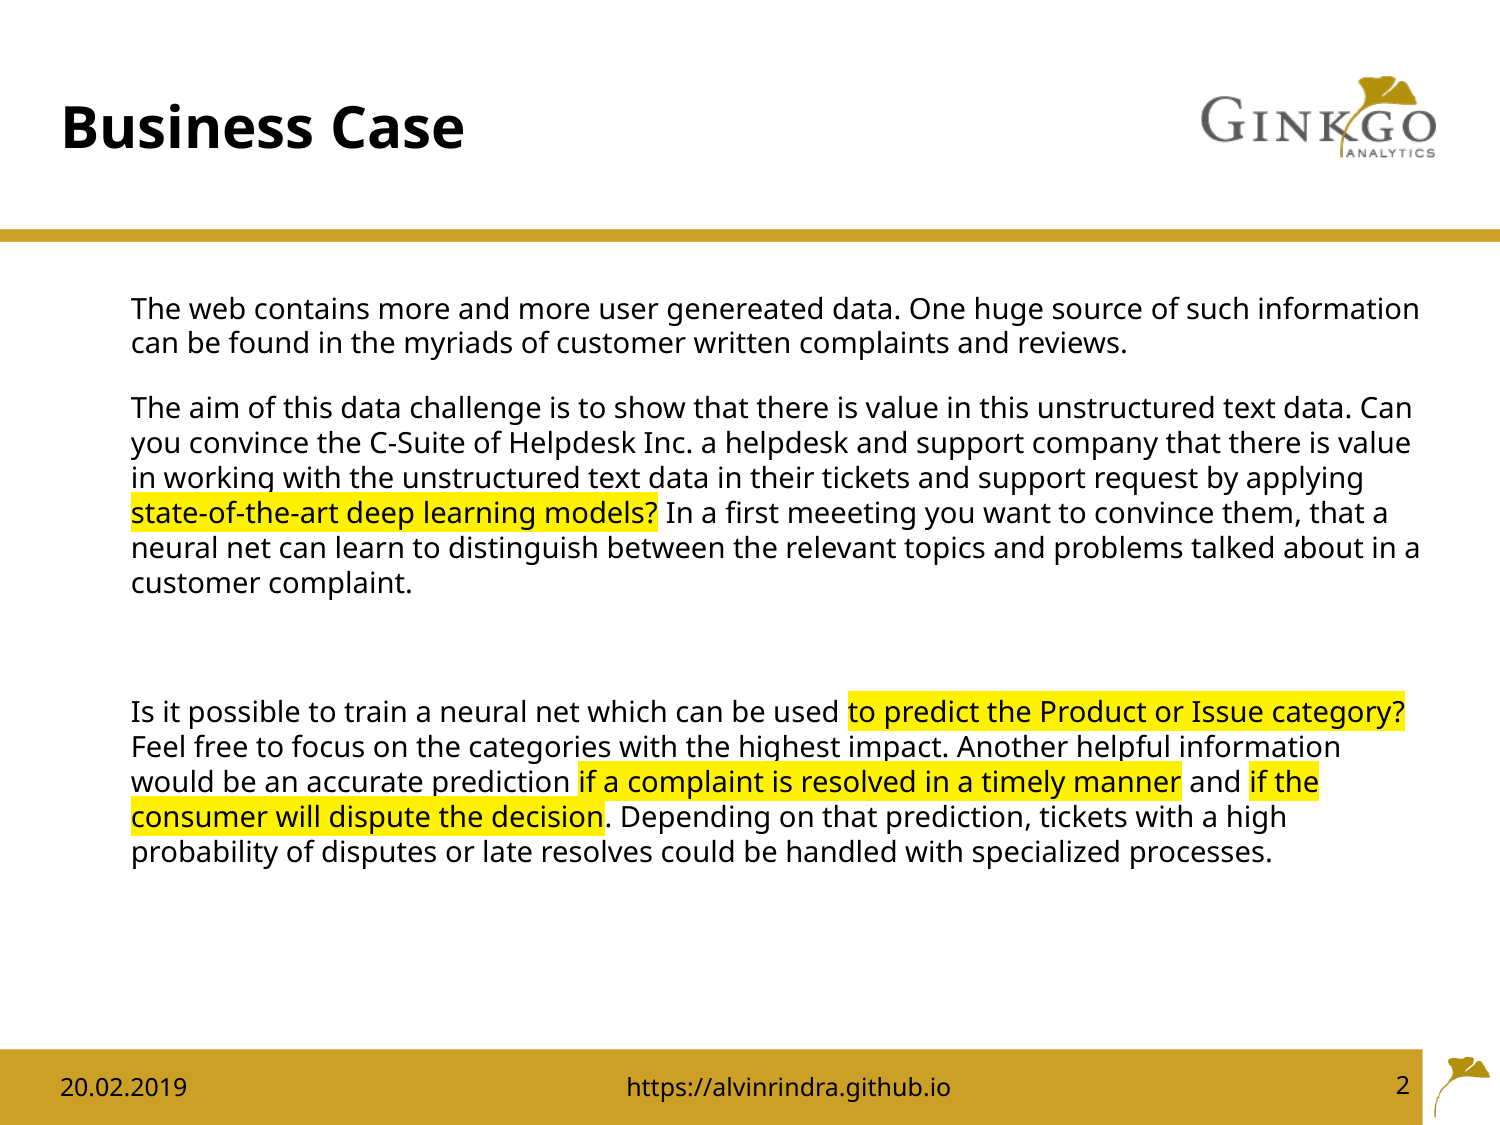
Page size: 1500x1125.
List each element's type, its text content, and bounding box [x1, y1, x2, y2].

list The web contains more and more user genereated data. One huge source of such information can be found in the myriads of customer written complaints and reviews. The aim of this data challenge is to show that there is value in this unstructured text data. Can you convince the C-Suite of Helpdesk Inc. a helpdesk and support company that there is value in working with the unstructured text data in their tickets and support request by applying state-of-the-art deep learning models? In a first meeeting you want to convince them, that a neural net can learn to distinguish between the relevant topics and problems talked about in a customer complaint. Is it possible to train a neural net which can be used to predict the Product or Issue category? Feel free to focus on the categories with the highest impact. Another helpful information would be an accurate prediction if a complaint is resolved in a timely manner and if the consumer will dispute the decision. Depending on that prediction, tickets with a high probability of disputes or late resolves could be handled with specialized processes. [60, 289, 1425, 1081]
list Business Case [60, 90, 1054, 274]
text_box 20.02.2019 [60, 1056, 266, 1117]
text_box https://alvinrindra.github.io [266, 1056, 993, 1117]
text_box <number> [1196, 1056, 1425, 1117]
picture [0, 0, 1500, 1125]
